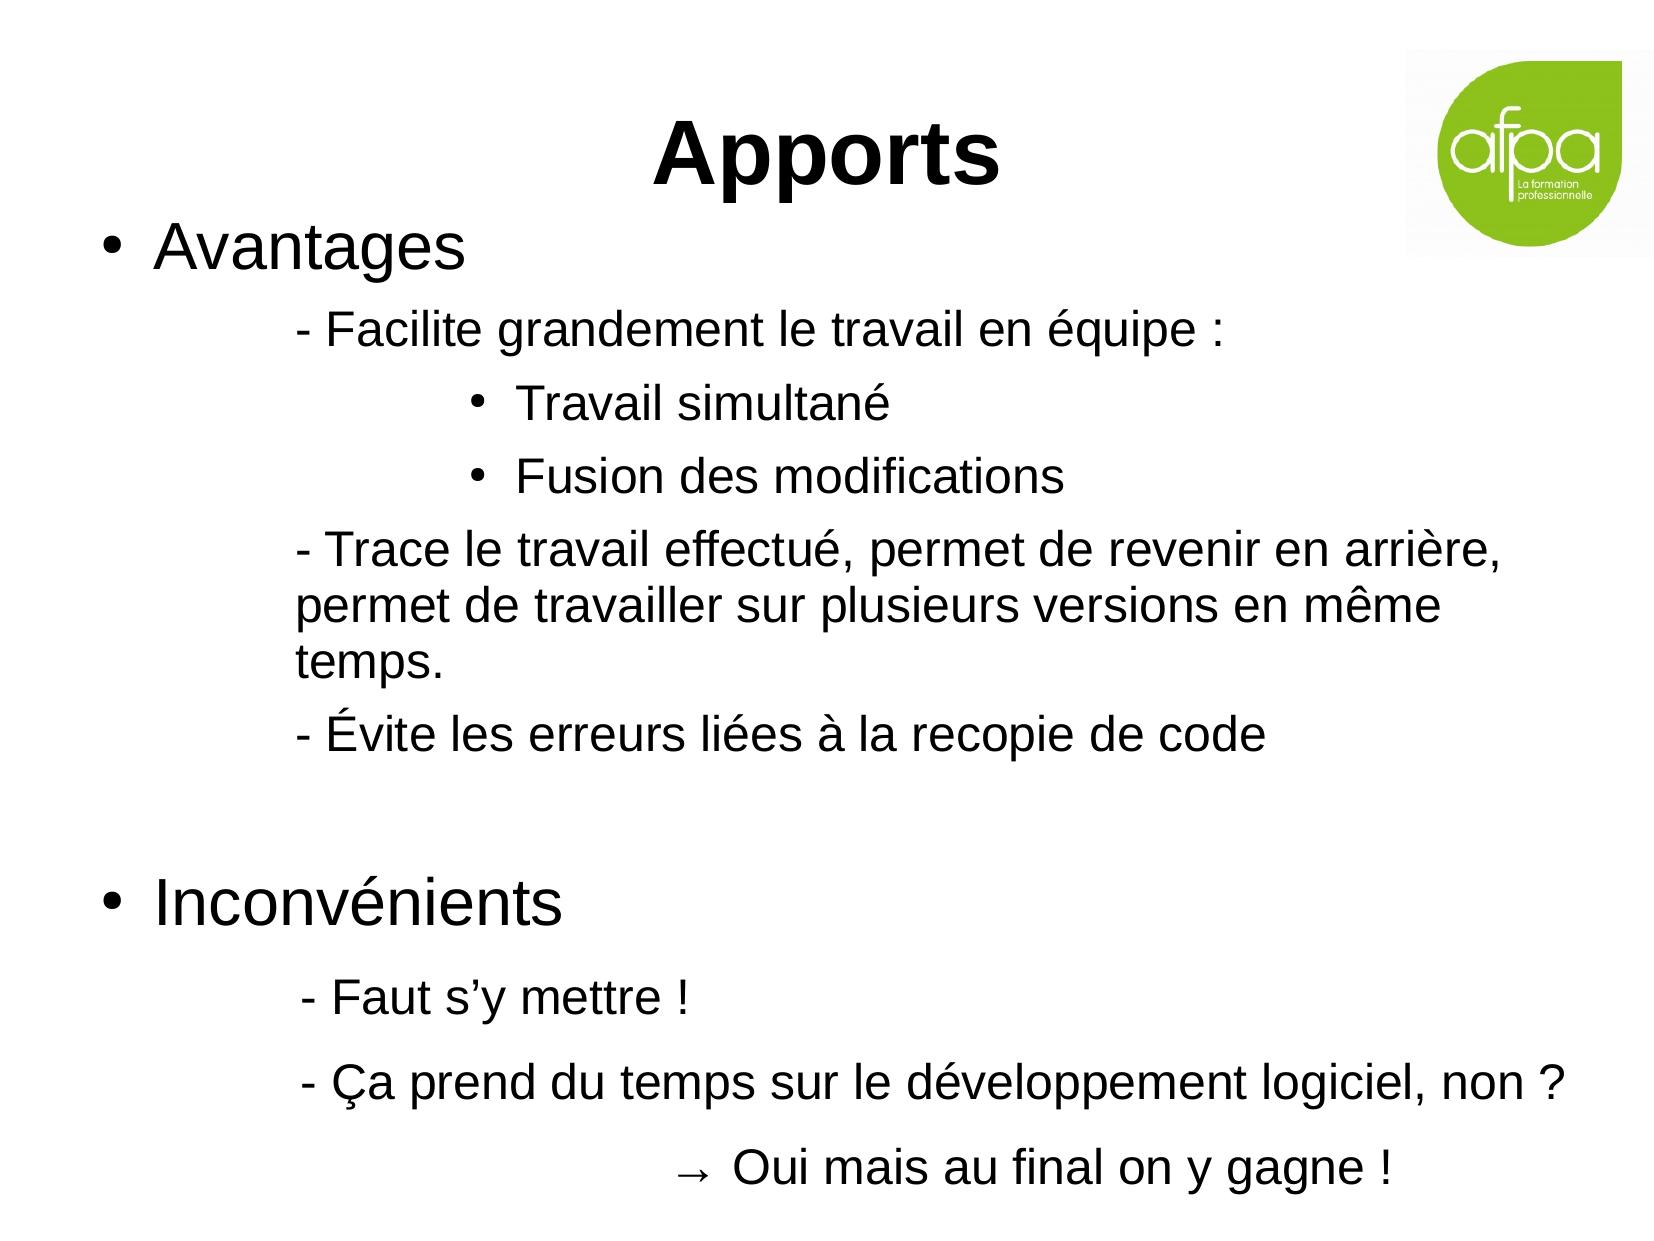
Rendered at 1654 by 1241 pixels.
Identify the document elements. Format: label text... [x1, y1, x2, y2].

picture [1405, 49, 1654, 257]
title Apports [82, 49, 1405, 209]
list Avantages - Facilite grandement le travail en équipe : Travail simultané Fusion des modifications - Trace le travail effectué, permet de revenir en arrière, permet de travailler sur plusieurs versions en même temps. - Évite les erreurs liées à la recopie de code Inconvénients - Faut s’y mettre ! - Ça prend du temps sur le développement logiciel, non ? → Oui mais au final on y gagne ! [82, 209, 1571, 1122]
